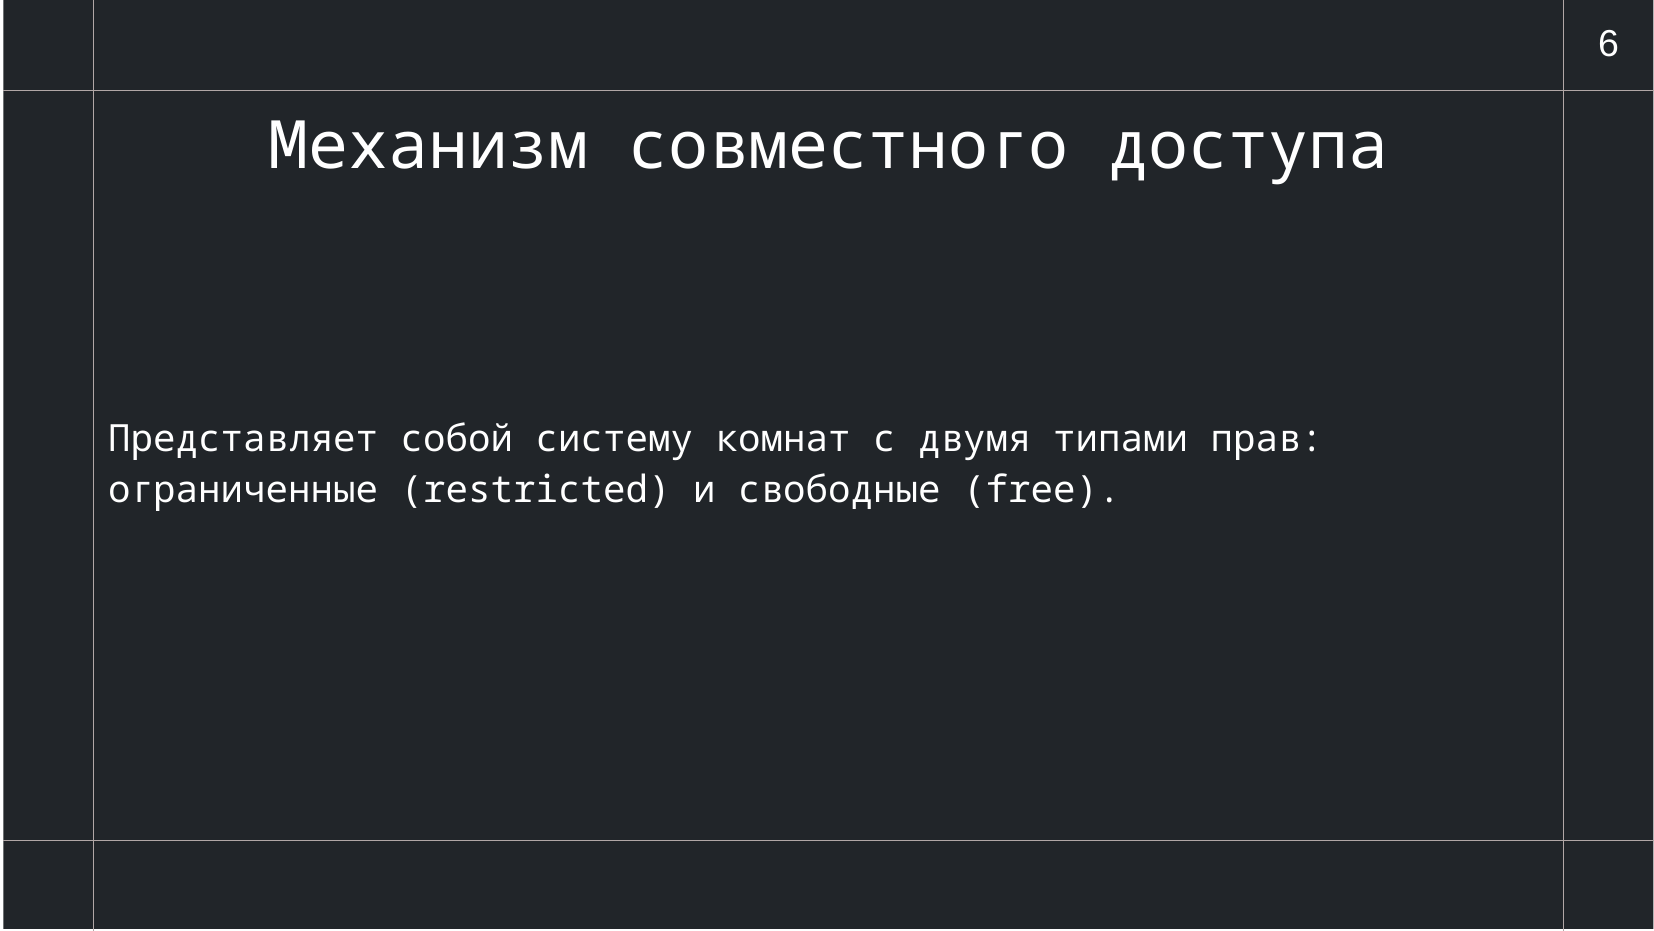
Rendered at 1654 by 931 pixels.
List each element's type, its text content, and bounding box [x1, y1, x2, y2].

text_box <номер> [1517, 15, 1654, 86]
text_box Механизм совместного доступа [93, 90, 1564, 183]
text_box Представляет собой систему комнат с двумя типами прав: ограниченные (restricted) и свободные (free). [93, 404, 1564, 507]
